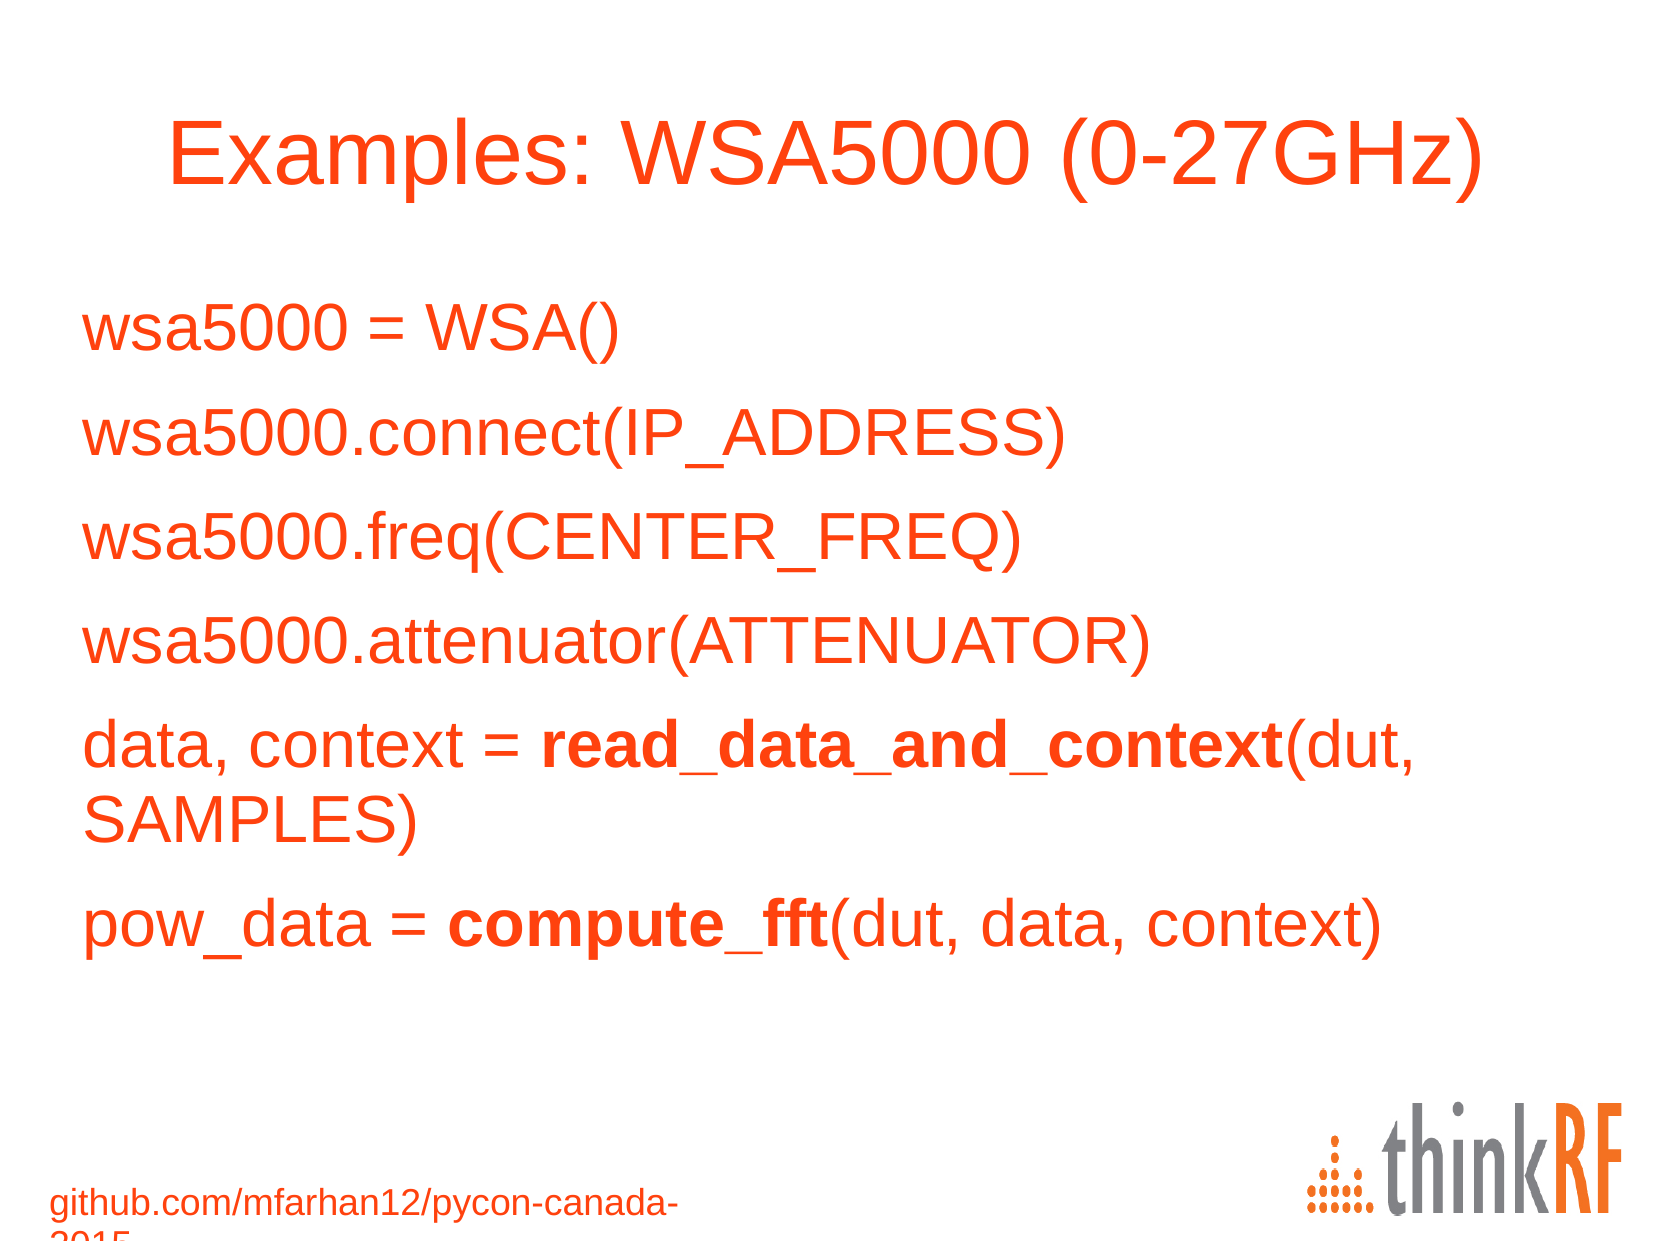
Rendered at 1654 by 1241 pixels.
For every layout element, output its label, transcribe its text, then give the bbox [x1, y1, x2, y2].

list wsa5000 = WSA() wsa5000.connect(IP_ADDRESS) wsa5000.freq(CENTER_FREQ) wsa5000.attenuator(ATTENUATOR) data, context = read_data_and_context(dut, SAMPLES) pow_data = compute_fft(dut, data, context) [82, 290, 1571, 1109]
title Examples: WSA5000 (0-27GHz) [82, 49, 1571, 257]
picture [1307, 1101, 1622, 1216]
